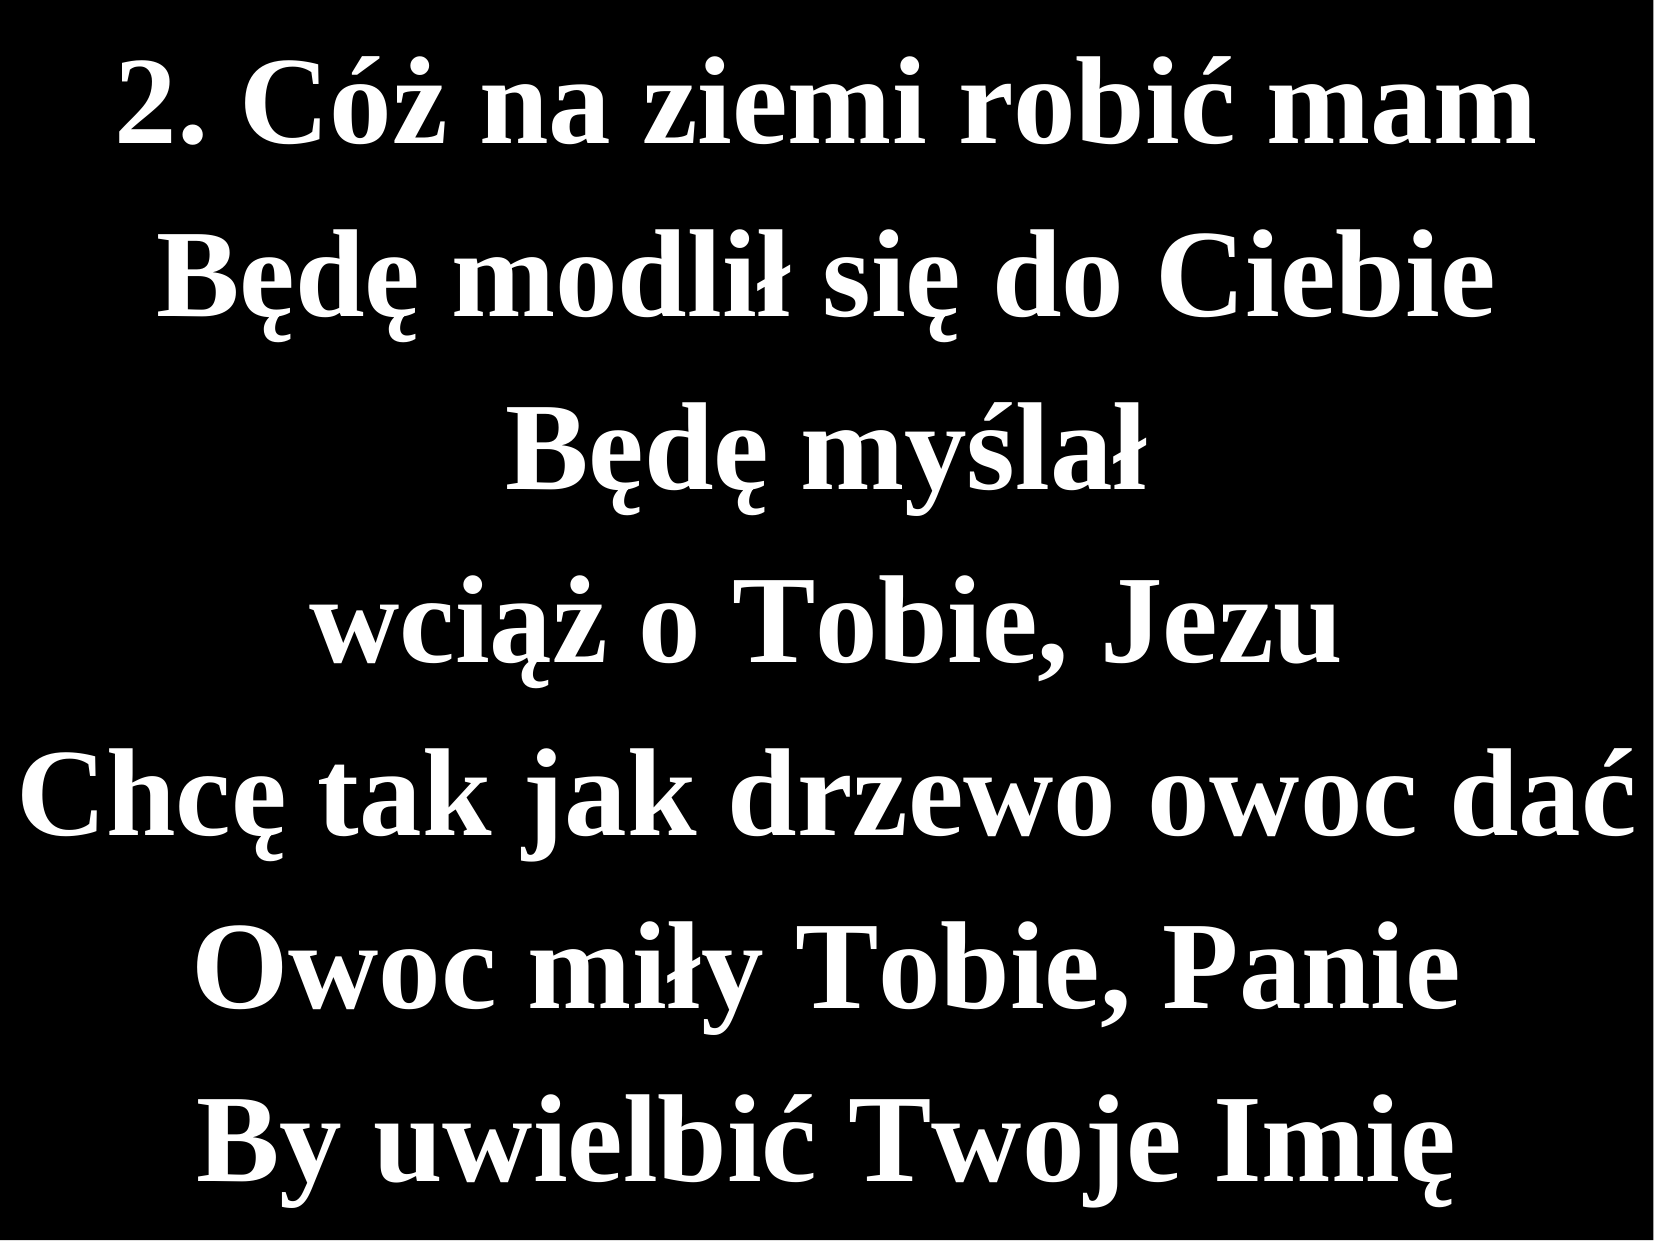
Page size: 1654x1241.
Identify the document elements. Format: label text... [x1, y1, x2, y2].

title 2. Cóż na ziemi robić mam ppp Będę modlił się do Ciebie ppp Będę myślał ppp wciąż o Tobie, Jezu ppp Chcę tak jak drzewo owoc dać ppp Owoc miły Tobie, Panie ppp By uwielbić Twoje Imię [0, 0, 1654, 1241]
